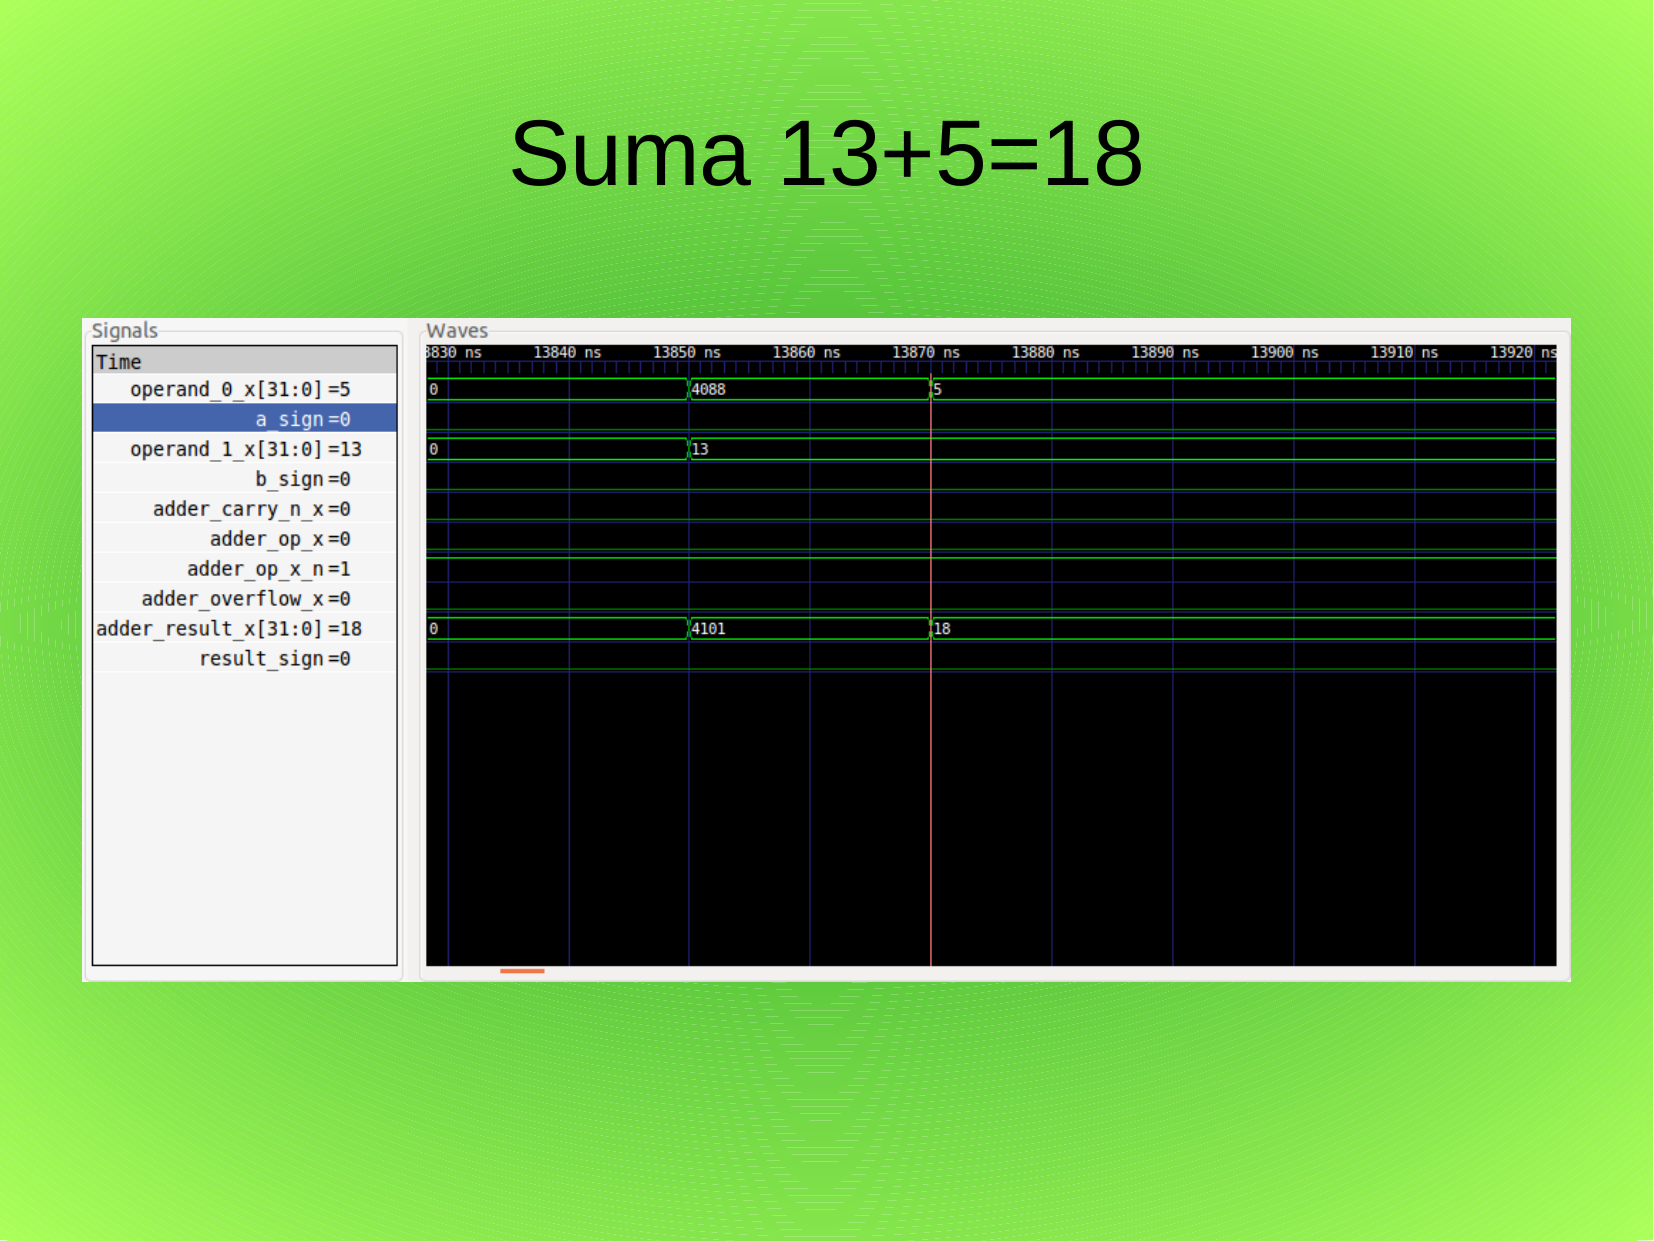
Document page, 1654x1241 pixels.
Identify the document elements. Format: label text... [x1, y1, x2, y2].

picture [82, 318, 1571, 982]
title Suma 13+5=18 [82, 49, 1571, 257]
